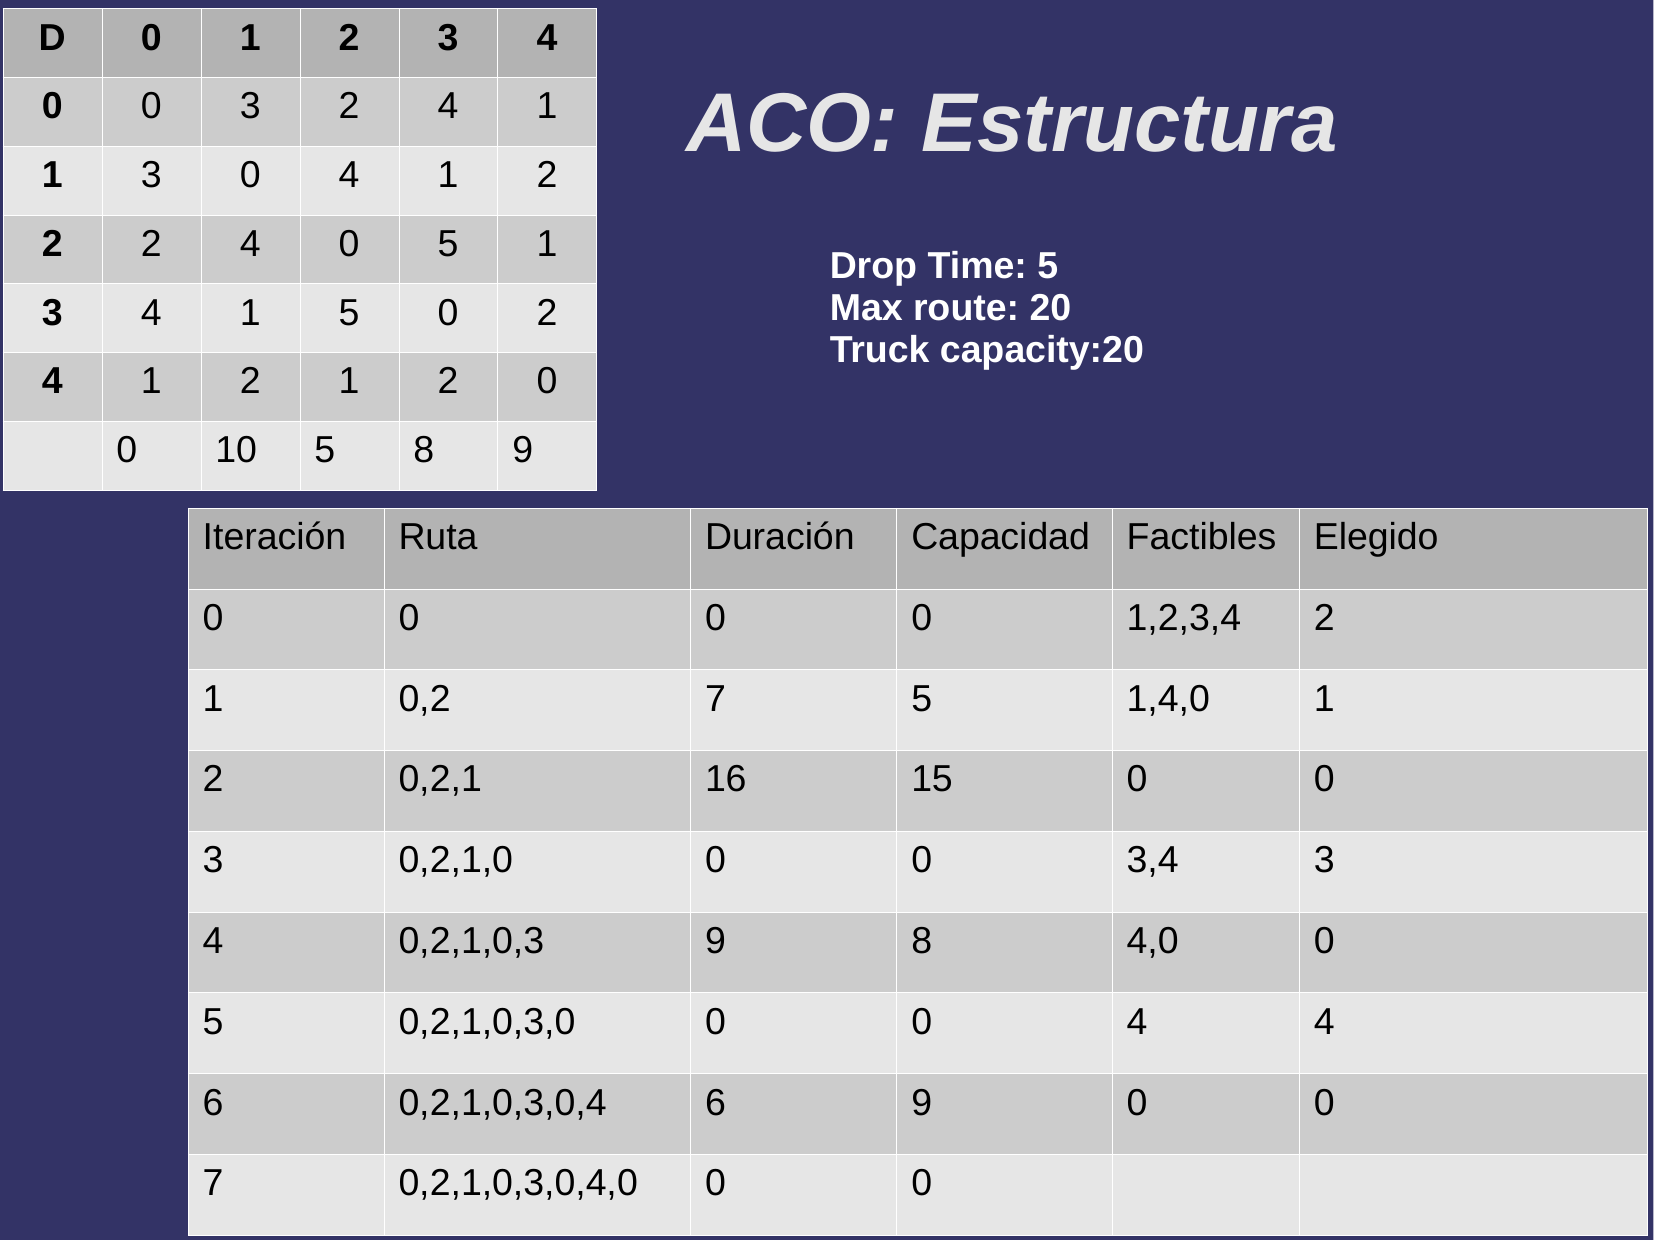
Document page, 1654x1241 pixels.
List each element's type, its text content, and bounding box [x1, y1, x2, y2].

table_header Capacidad [897, 509, 1112, 589]
table_cell 4 [4, 353, 102, 421]
table_header 0 [103, 9, 201, 77]
table_header D [4, 9, 102, 77]
table_cell 1 [498, 216, 596, 283]
table_cell 6 [691, 1074, 896, 1154]
table_cell 0 [691, 590, 896, 669]
table_cell 9 [897, 1074, 1112, 1154]
table_cell 3 [1300, 832, 1647, 912]
table_cell 4 [103, 284, 201, 352]
table_cell 1 [103, 353, 201, 421]
table_cell 5 [897, 670, 1112, 750]
table_cell 0 [691, 993, 896, 1073]
table_cell 0 [897, 993, 1112, 1073]
table_cell 2 [189, 751, 384, 831]
table_cell 0 [897, 590, 1112, 669]
table_cell 2 [400, 353, 497, 421]
table_cell 3 [103, 147, 201, 215]
table_header 2 [301, 9, 399, 77]
table_cell 2 [1300, 590, 1647, 669]
title ACO: Estructura [597, 19, 1534, 227]
table_cell 0 [691, 832, 896, 912]
table_cell 4 [1113, 993, 1299, 1073]
table_cell 2 [202, 353, 300, 421]
table_cell 0,2,1 [385, 751, 690, 831]
table_cell 5 [400, 216, 497, 283]
table_cell 0 [1300, 751, 1647, 831]
table_cell 0,2,1,0,3,0 [385, 993, 690, 1073]
table_cell 2 [498, 284, 596, 352]
table_header Ruta [385, 509, 690, 589]
table_cell 5 [189, 993, 384, 1073]
table_header Iteración [189, 509, 384, 589]
table_cell 0 [301, 216, 399, 283]
table_cell 4 [189, 913, 384, 992]
table_cell 1 [4, 147, 102, 215]
table_cell 0 [385, 590, 690, 669]
table_cell 4 [301, 147, 399, 215]
table_cell 1 [498, 78, 596, 146]
table_cell 1 [202, 284, 300, 352]
table_cell 0 [103, 78, 201, 146]
table_cell 0 [400, 284, 497, 352]
table_cell 8 [897, 913, 1112, 992]
table_cell 0 [1113, 751, 1299, 831]
table_cell 0 [691, 1155, 896, 1235]
table_cell 1 [301, 353, 399, 421]
table_cell 3 [189, 832, 384, 912]
table_cell 2 [498, 147, 596, 215]
table_cell 4 [1300, 993, 1647, 1073]
table_cell 0 [498, 353, 596, 421]
table_cell 2 [301, 78, 399, 146]
table_header Elegido [1300, 509, 1647, 589]
table_cell 0 [103, 422, 201, 490]
table_cell 0,2,1,0,3,0,4,0 [385, 1155, 690, 1235]
table_cell 0,2,1,0 [385, 832, 690, 912]
table_cell 5 [301, 422, 399, 490]
table_cell 0 [1300, 1074, 1647, 1154]
table_header 4 [498, 9, 596, 77]
table_cell [4, 422, 102, 490]
table_cell 6 [189, 1074, 384, 1154]
table_cell 0,2,1,0,3 [385, 913, 690, 992]
table_cell 0 [4, 78, 102, 146]
table_cell 7 [691, 670, 896, 750]
table_cell 1 [1300, 670, 1647, 750]
text_box Drop Time: 5 Max route: 20 Truck capacity:20 [814, 237, 1382, 378]
table_cell 1 [400, 147, 497, 215]
table_cell [1300, 1155, 1647, 1235]
table_cell 3,4 [1113, 832, 1299, 912]
table_cell 0 [189, 590, 384, 669]
table_header 1 [202, 9, 300, 77]
table_cell 8 [400, 422, 497, 490]
table_cell 5 [301, 284, 399, 352]
table_cell 4 [400, 78, 497, 146]
table_cell 9 [498, 422, 596, 490]
table_cell 7 [189, 1155, 384, 1235]
table_cell 1,4,0 [1113, 670, 1299, 750]
table_cell 0 [897, 832, 1112, 912]
table_cell 2 [4, 216, 102, 283]
table_header Duración [691, 509, 896, 589]
table_cell 3 [4, 284, 102, 352]
table_cell 9 [691, 913, 896, 992]
table_cell 0,2,1,0,3,0,4 [385, 1074, 690, 1154]
table_cell 2 [103, 216, 201, 283]
table_cell 4,0 [1113, 913, 1299, 992]
table_cell 10 [202, 422, 300, 490]
table_cell 0,2 [385, 670, 690, 750]
table_cell 16 [691, 751, 896, 831]
table_cell 0 [897, 1155, 1112, 1235]
table_cell 0 [1300, 913, 1647, 992]
table_cell [1113, 1155, 1299, 1235]
table_cell 4 [202, 216, 300, 283]
table_header Factibles [1113, 509, 1299, 589]
table_cell 0 [1113, 1074, 1299, 1154]
table_cell 0 [202, 147, 300, 215]
table_cell 3 [202, 78, 300, 146]
table_header 3 [400, 9, 497, 77]
table_cell 15 [897, 751, 1112, 831]
table_cell 1,2,3,4 [1113, 590, 1299, 669]
table_cell 1 [189, 670, 384, 750]
